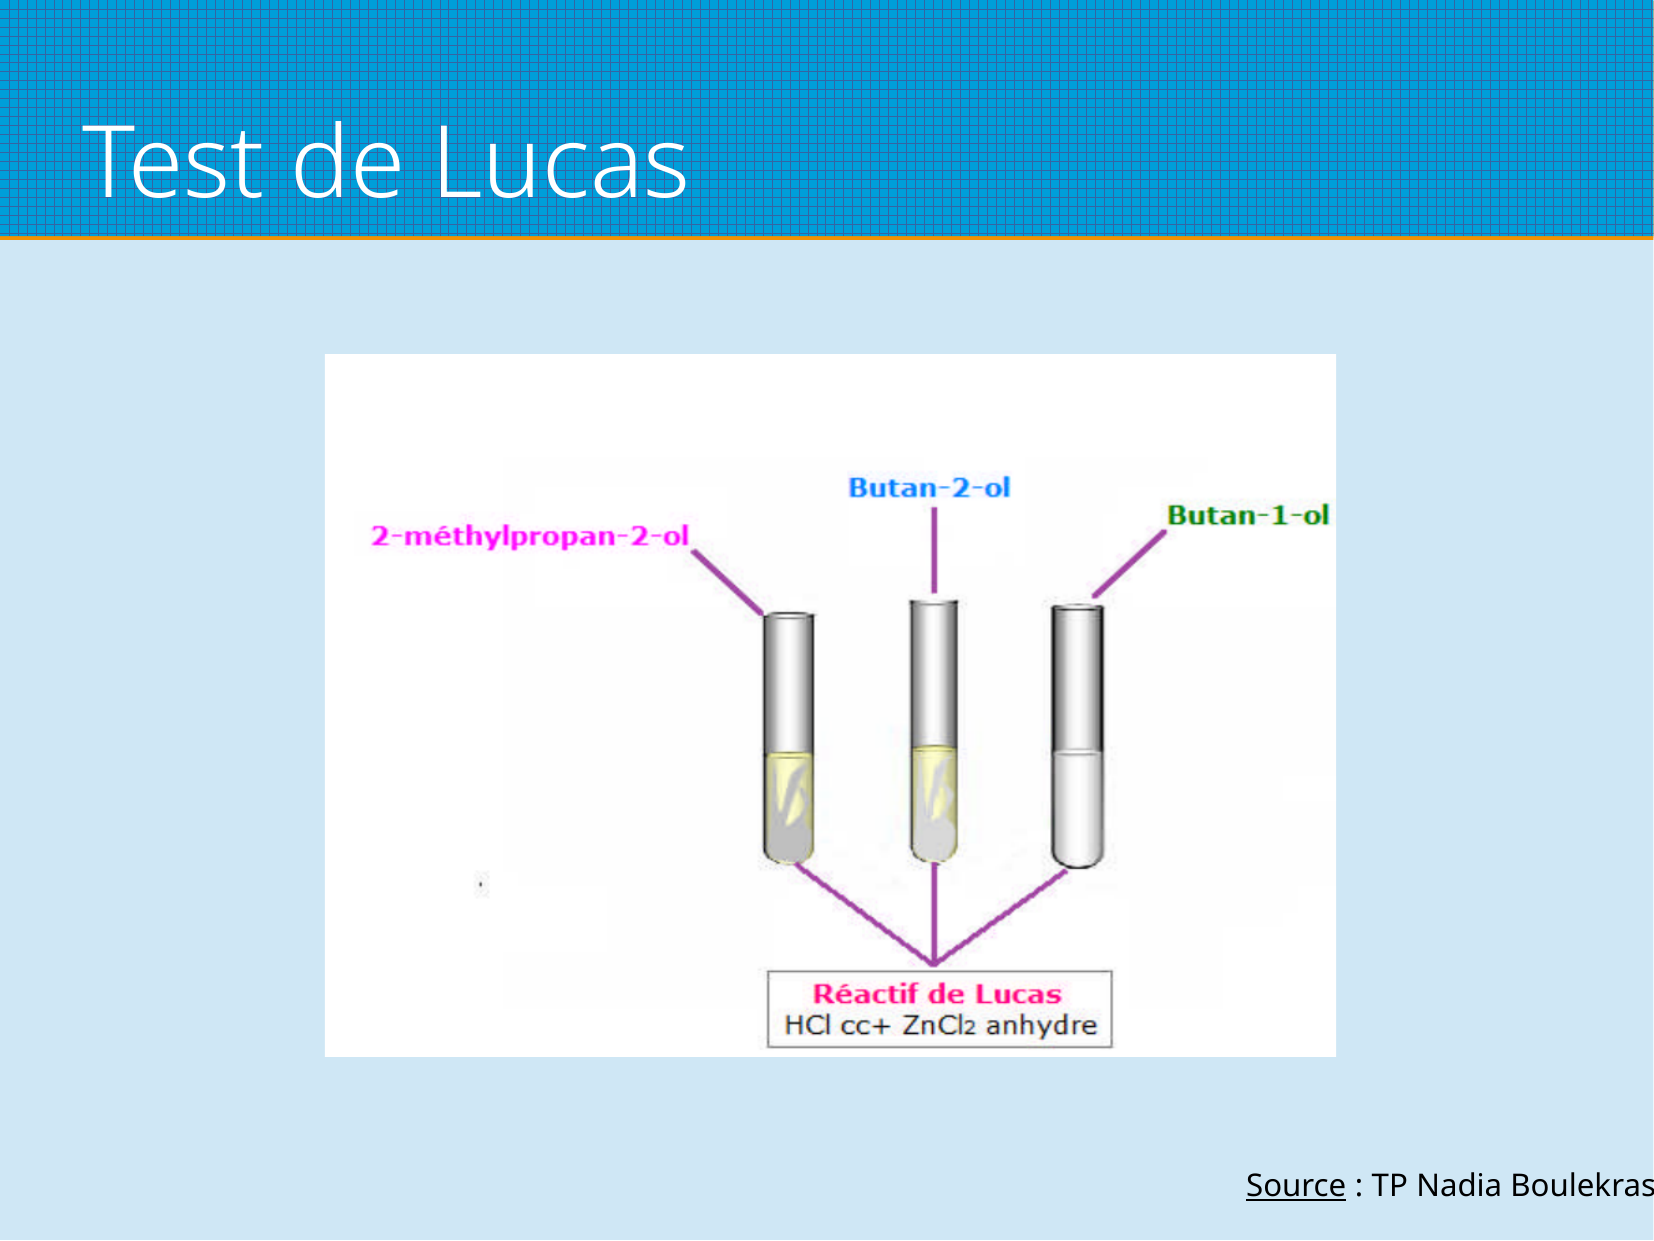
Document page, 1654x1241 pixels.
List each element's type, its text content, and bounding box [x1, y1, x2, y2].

title Test de Lucas [82, 19, 1571, 227]
picture [324, 354, 1337, 1057]
text_box Source : TP Nadia Boulekras [1240, 1160, 1633, 1241]
